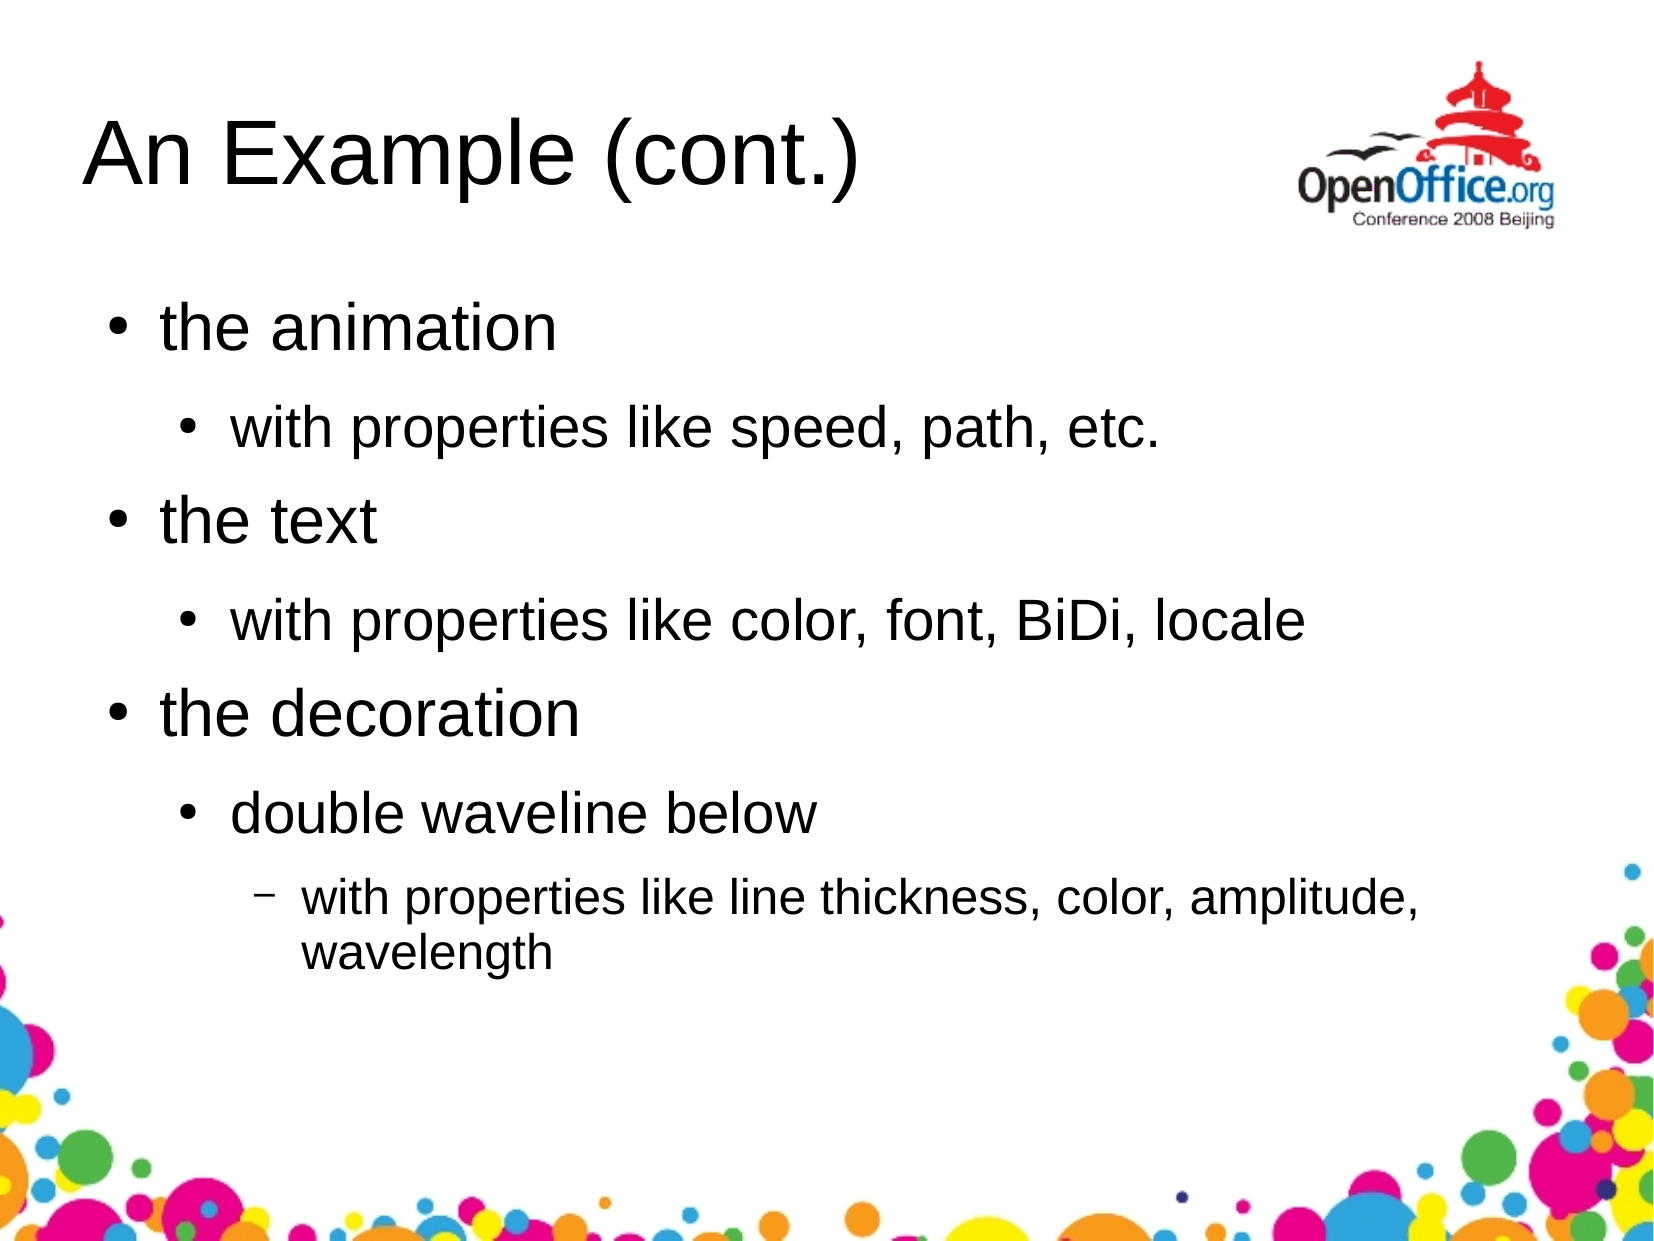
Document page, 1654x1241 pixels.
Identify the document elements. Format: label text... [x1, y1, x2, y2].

picture [1285, 51, 1569, 250]
list the animation with properties like speed, path, etc. the text with properties like color, font, BiDi, locale the decoration double waveline below with properties like line thickness, color, amplitude, wavelength [88, 290, 1577, 1109]
picture [0, 810, 1654, 1241]
title An Example (cont.) [82, 49, 1258, 257]
